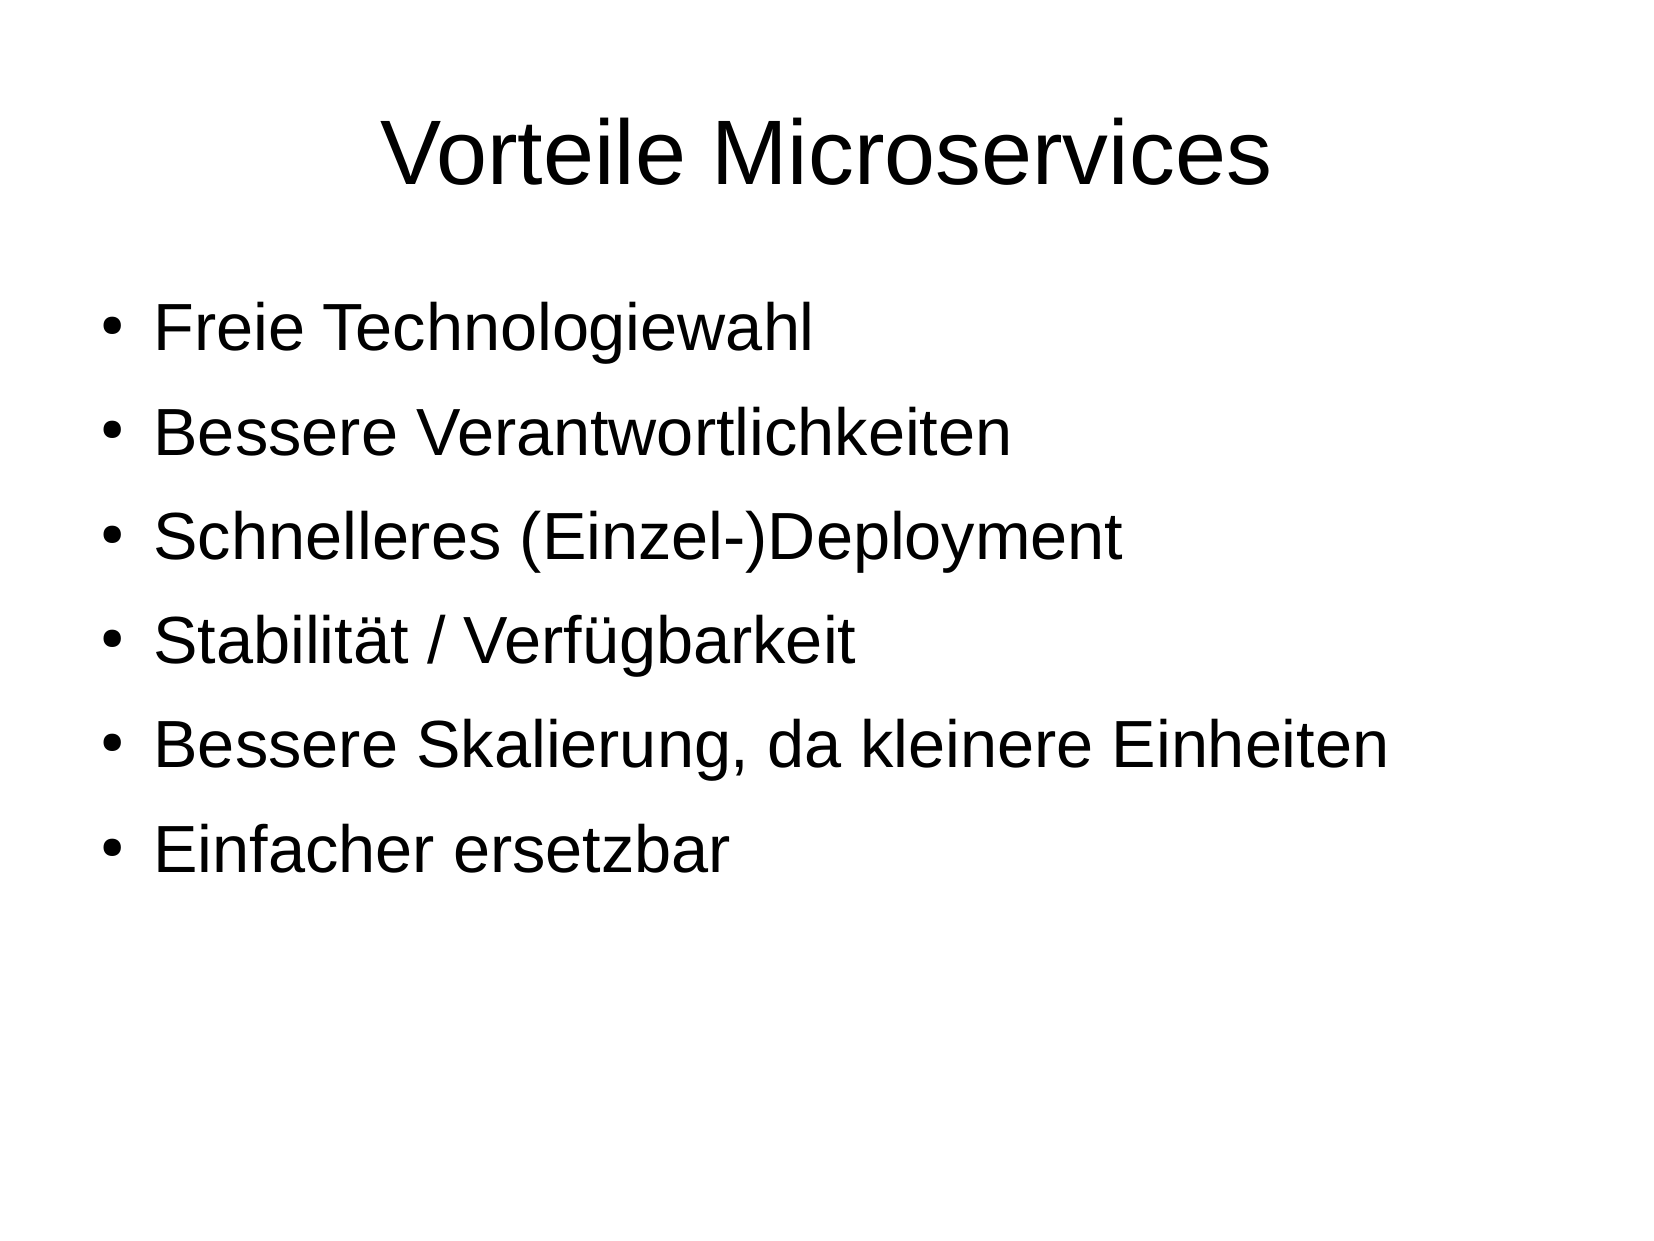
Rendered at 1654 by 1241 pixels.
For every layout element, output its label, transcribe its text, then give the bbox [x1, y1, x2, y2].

title Vorteile Microservices [82, 49, 1571, 257]
list Freie Technologiewahl Bessere Verantwortlichkeiten Schnelleres (Einzel-)Deployment Stabilität / Verfügbarkeit Bessere Skalierung, da kleinere Einheiten Einfacher ersetzbar [82, 290, 1571, 1010]
